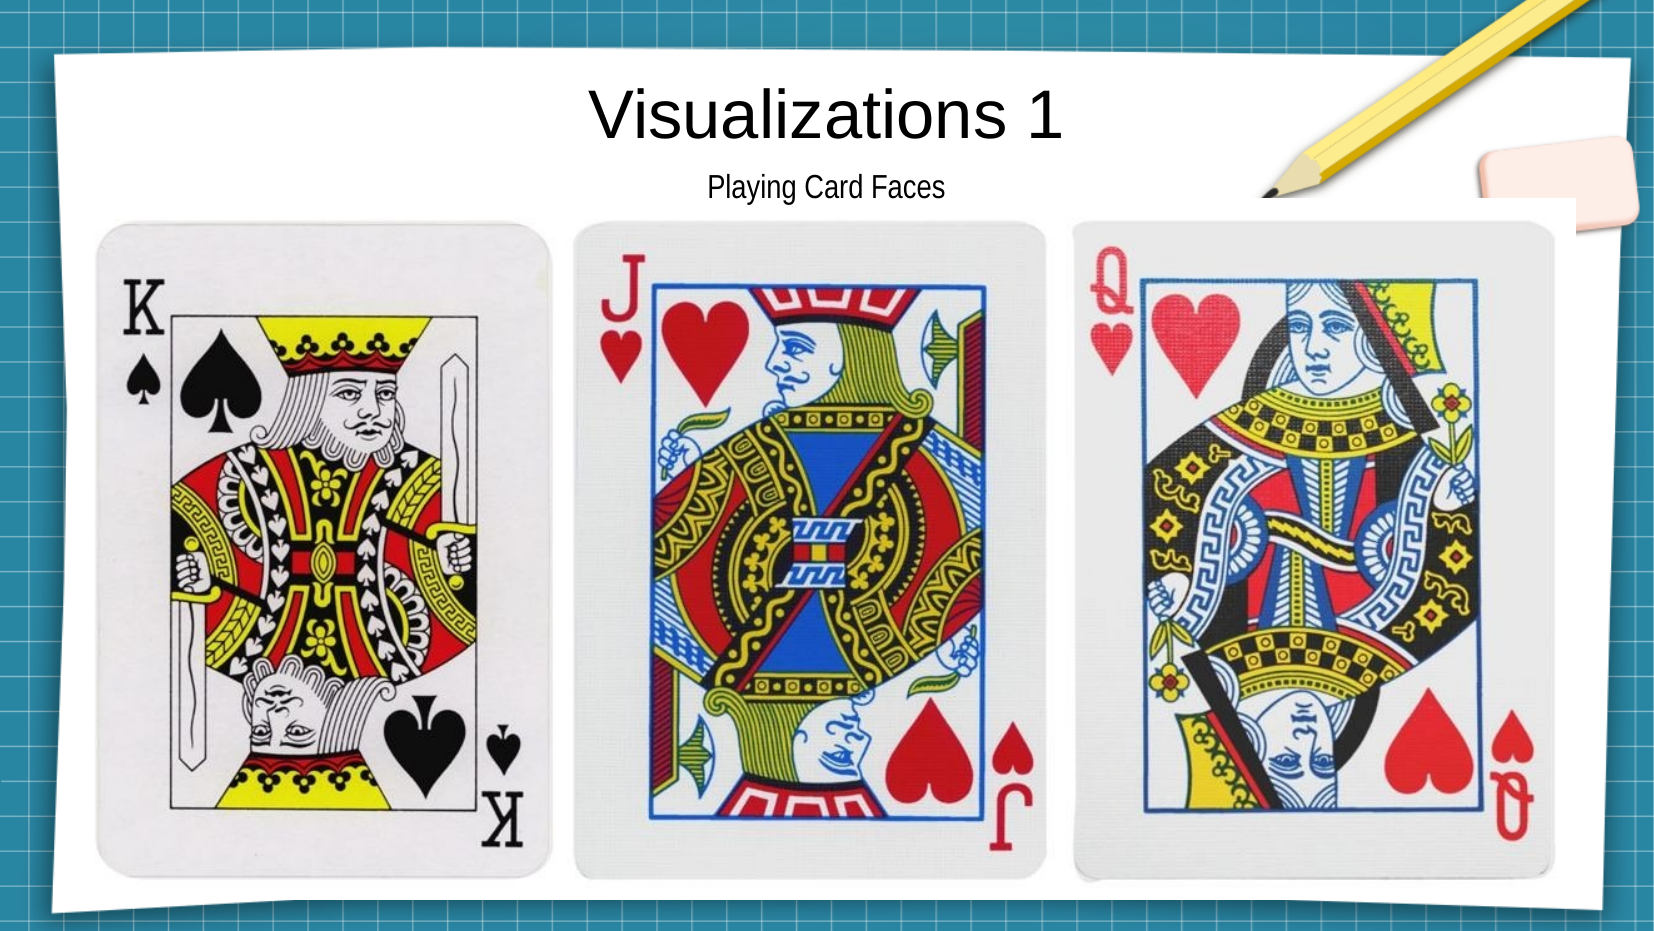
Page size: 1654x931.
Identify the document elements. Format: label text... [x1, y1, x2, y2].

title Visualizations 1 [82, 37, 1571, 109]
title Playing Card Faces [82, 109, 1571, 265]
picture [0, 0, 1654, 931]
